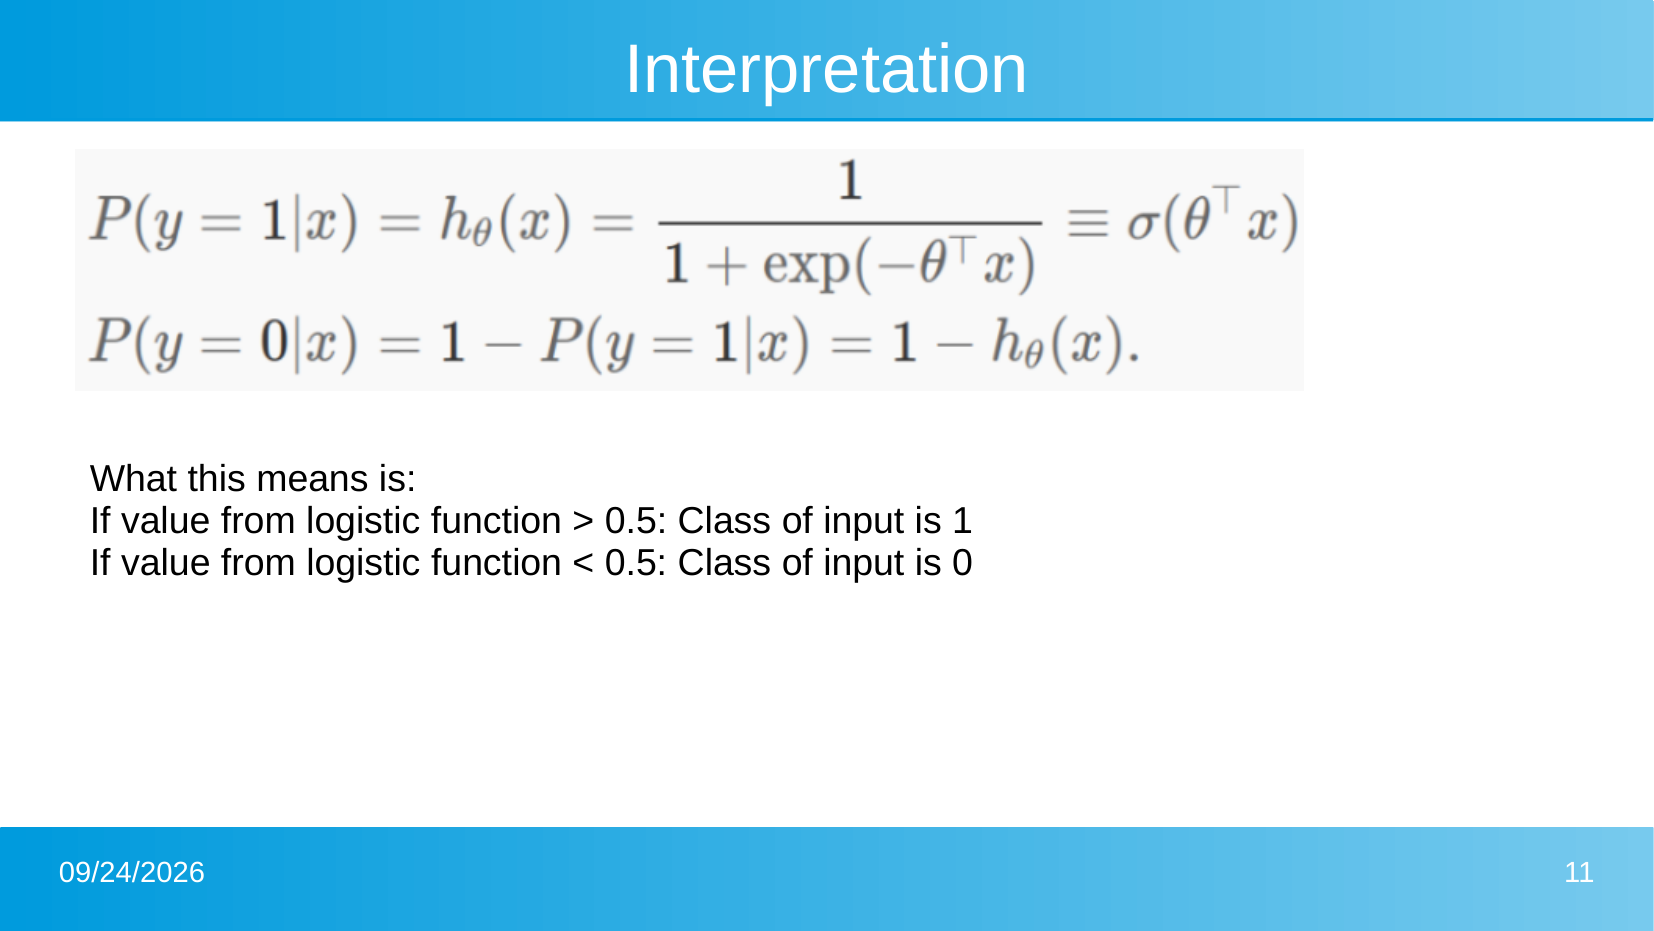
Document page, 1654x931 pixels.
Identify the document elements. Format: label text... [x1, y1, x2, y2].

title Interpretation [59, 29, 1595, 108]
text_box What this means is: If value from logistic function > 0.5: Class of input is 1 If value from logistic function < 0.5: Class of input is 0 [75, 450, 1463, 751]
picture [75, 149, 1304, 391]
